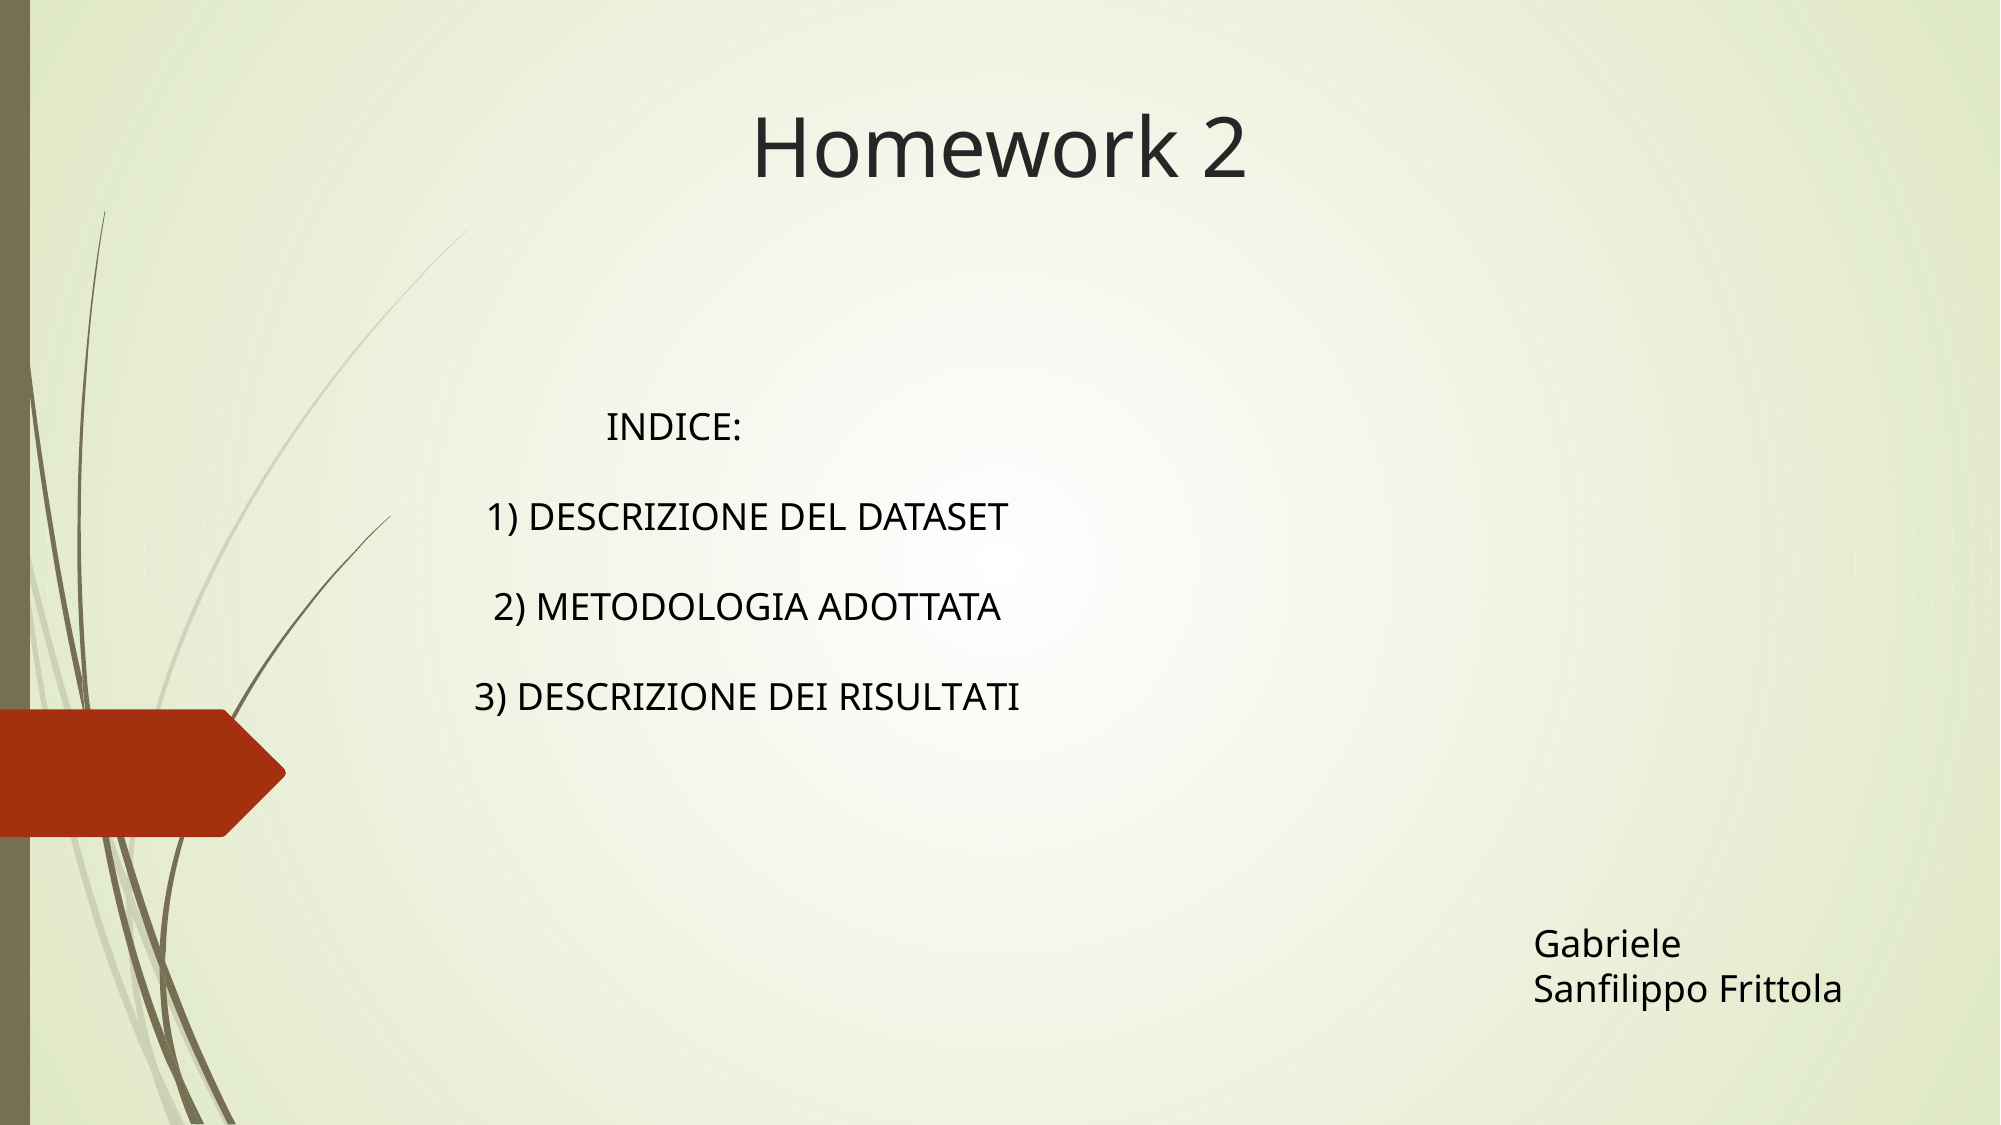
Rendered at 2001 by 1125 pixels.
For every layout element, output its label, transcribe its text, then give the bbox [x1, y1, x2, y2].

title Homework 2 [411, 76, 1589, 202]
text_box Gabriele Sanfilippo Frittola [1518, 912, 1874, 1019]
text_box INDICE: 1) DESCRIZIONE DEL DATASET 2) METODOLOGIA ADOTTATA 3) DESCRIZIONE DEI RISULTATI [68, 395, 1300, 730]
